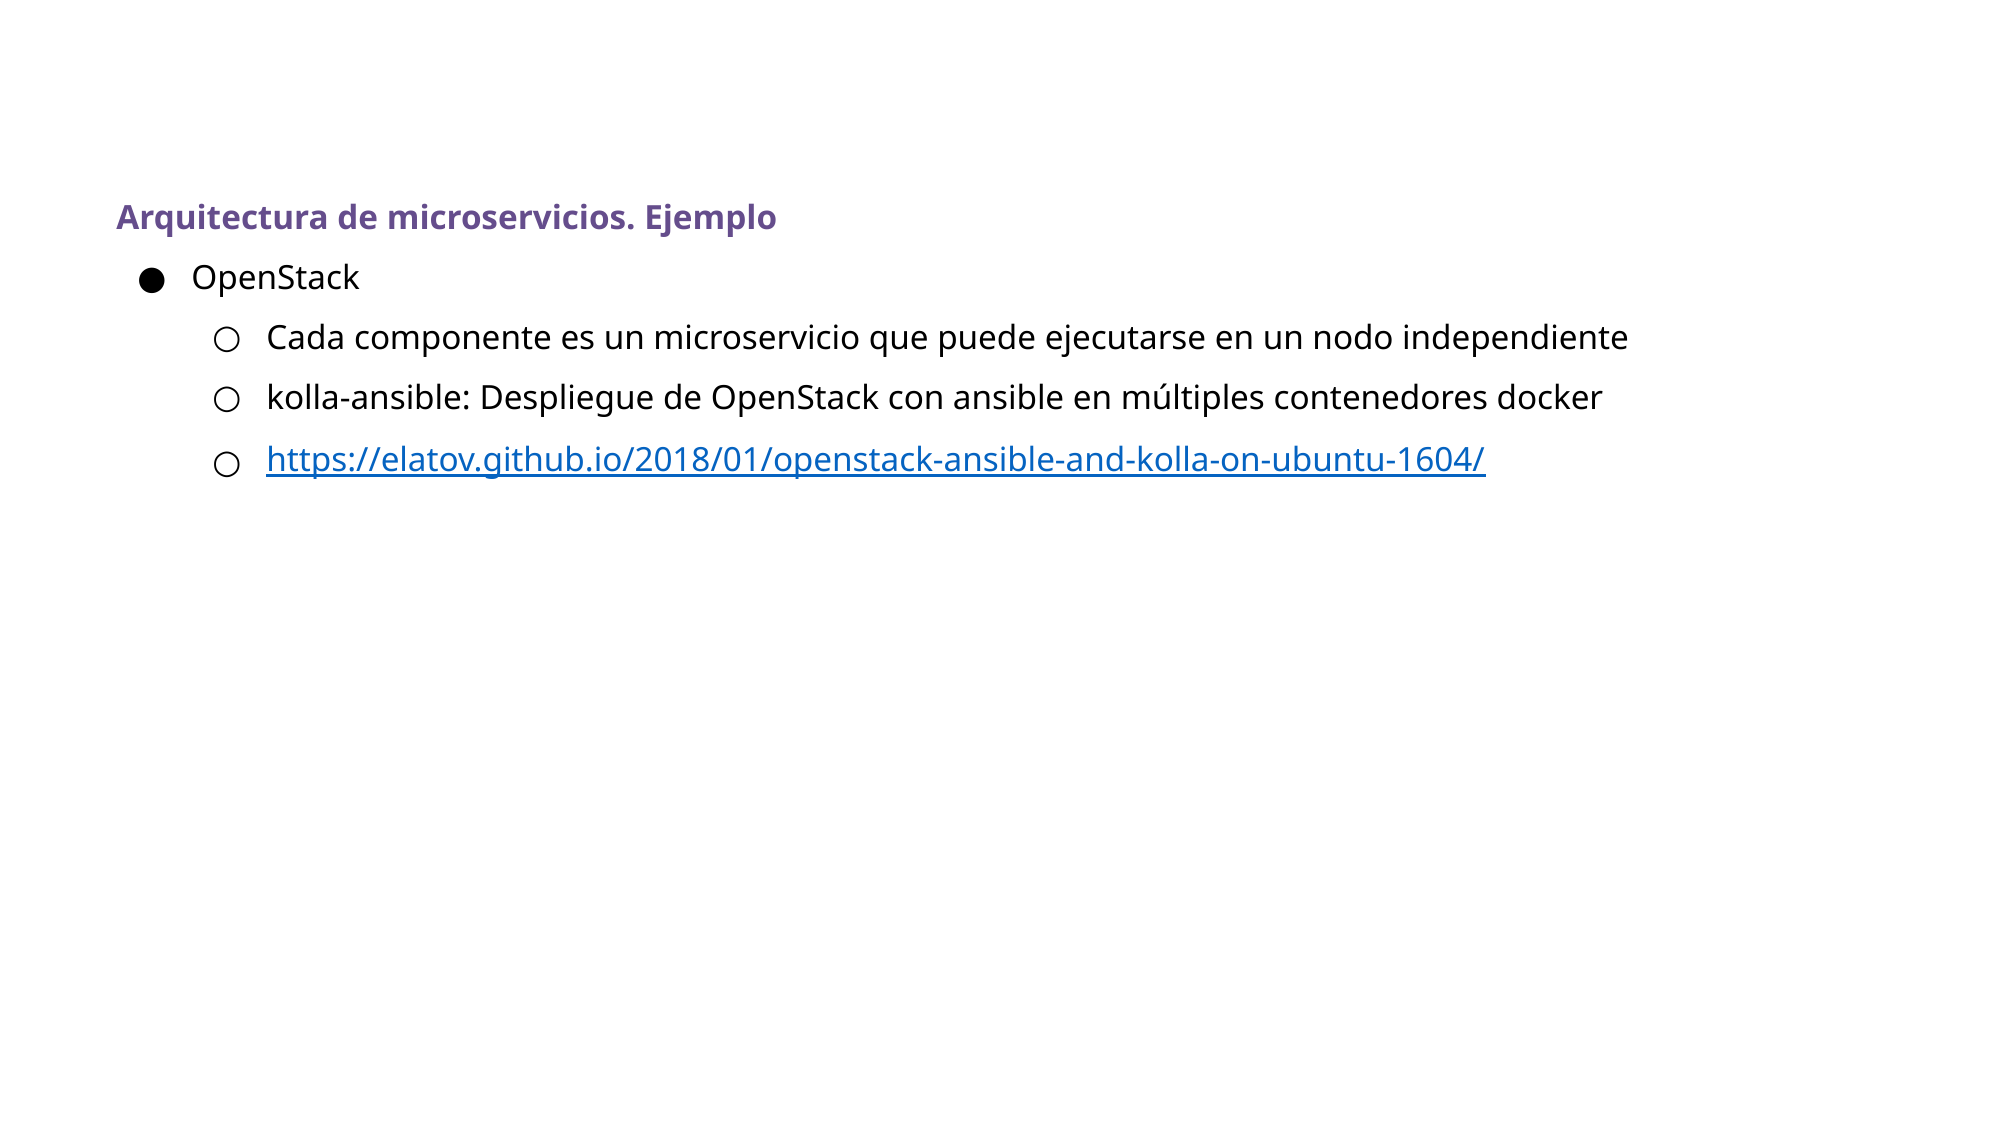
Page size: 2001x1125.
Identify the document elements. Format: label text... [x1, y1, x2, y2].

text_box Arquitectura de microservicios. Ejemplo OpenStack Cada componente es un microservicio que puede ejecutarse en un nodo independiente kolla-ansible: Despliegue de OpenStack con ansible en múltiples contenedores docker https://elatov.github.io/2018/01/openstack-ansible-and-kolla-on-ubuntu-1604/ [101, 169, 1977, 382]
